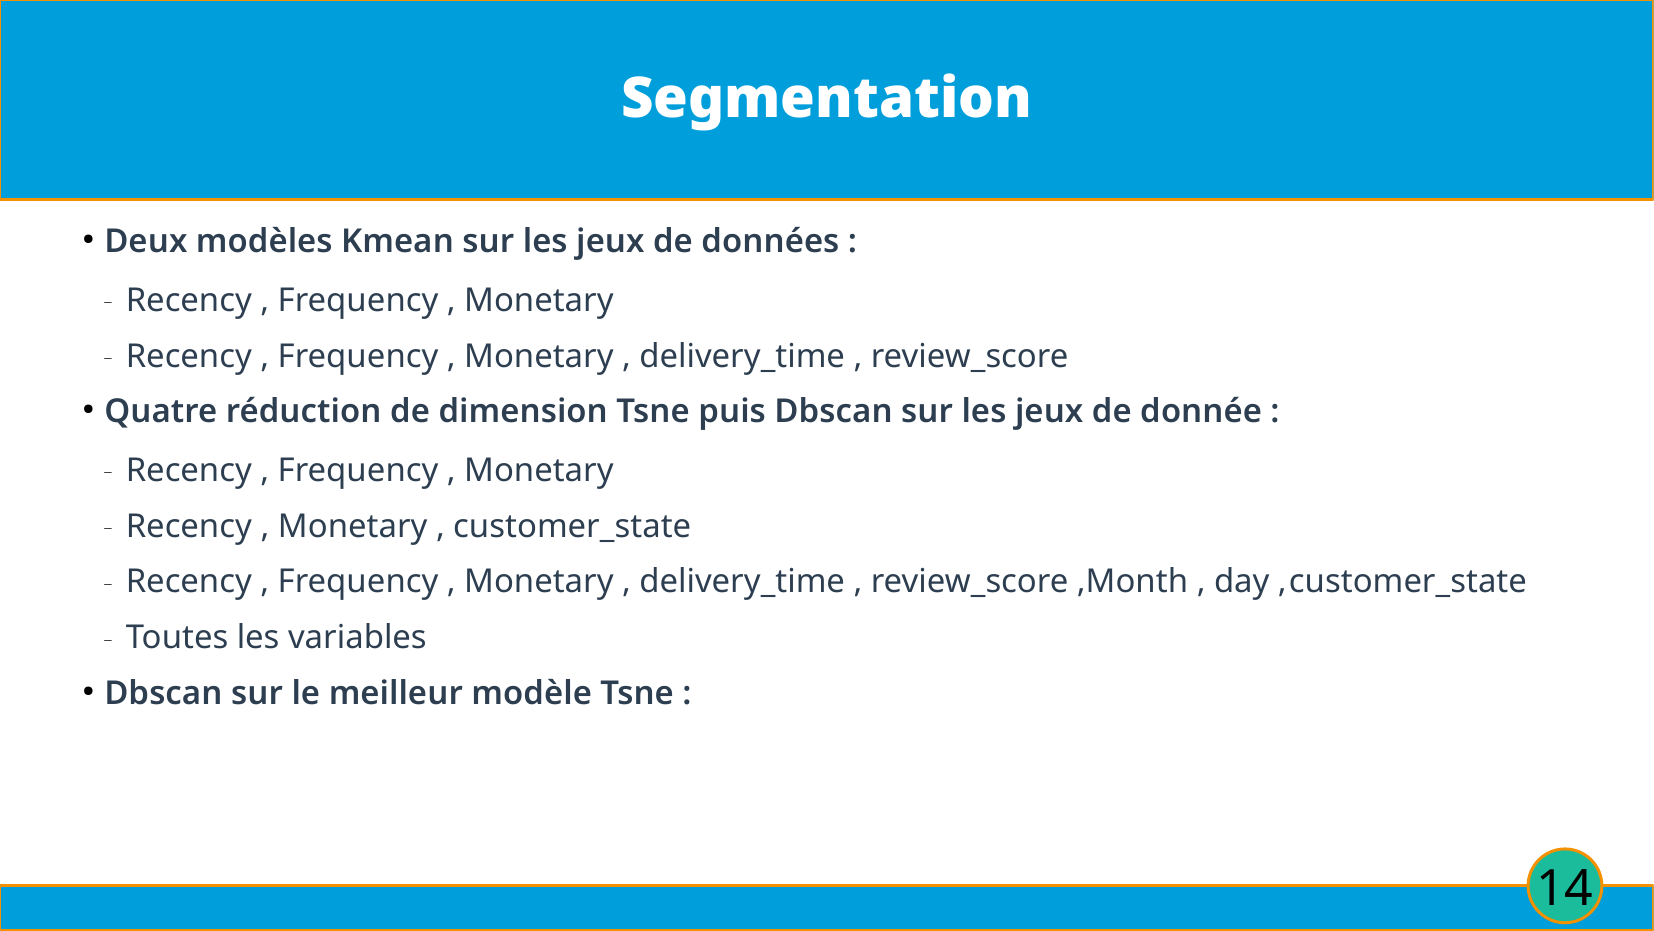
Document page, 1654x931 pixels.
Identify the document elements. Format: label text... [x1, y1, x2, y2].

title Segmentation [59, 37, 1595, 155]
list Deux modèles Kmean sur les jeux de données : Recency , Frequency , Monetary Recency , Frequency , Monetary , delivery_time , review_score Quatre réduction de dimension Tsne puis Dbscan sur les jeux de donnée : Recency , Frequency , Monetary Recency , Monetary , customer_state Recency , Frequency , Monetary , delivery_time , review_score ,Month , day ,customer_state Toutes les variables Dbscan sur le meilleur modèle Tsne : [82, 217, 1571, 758]
